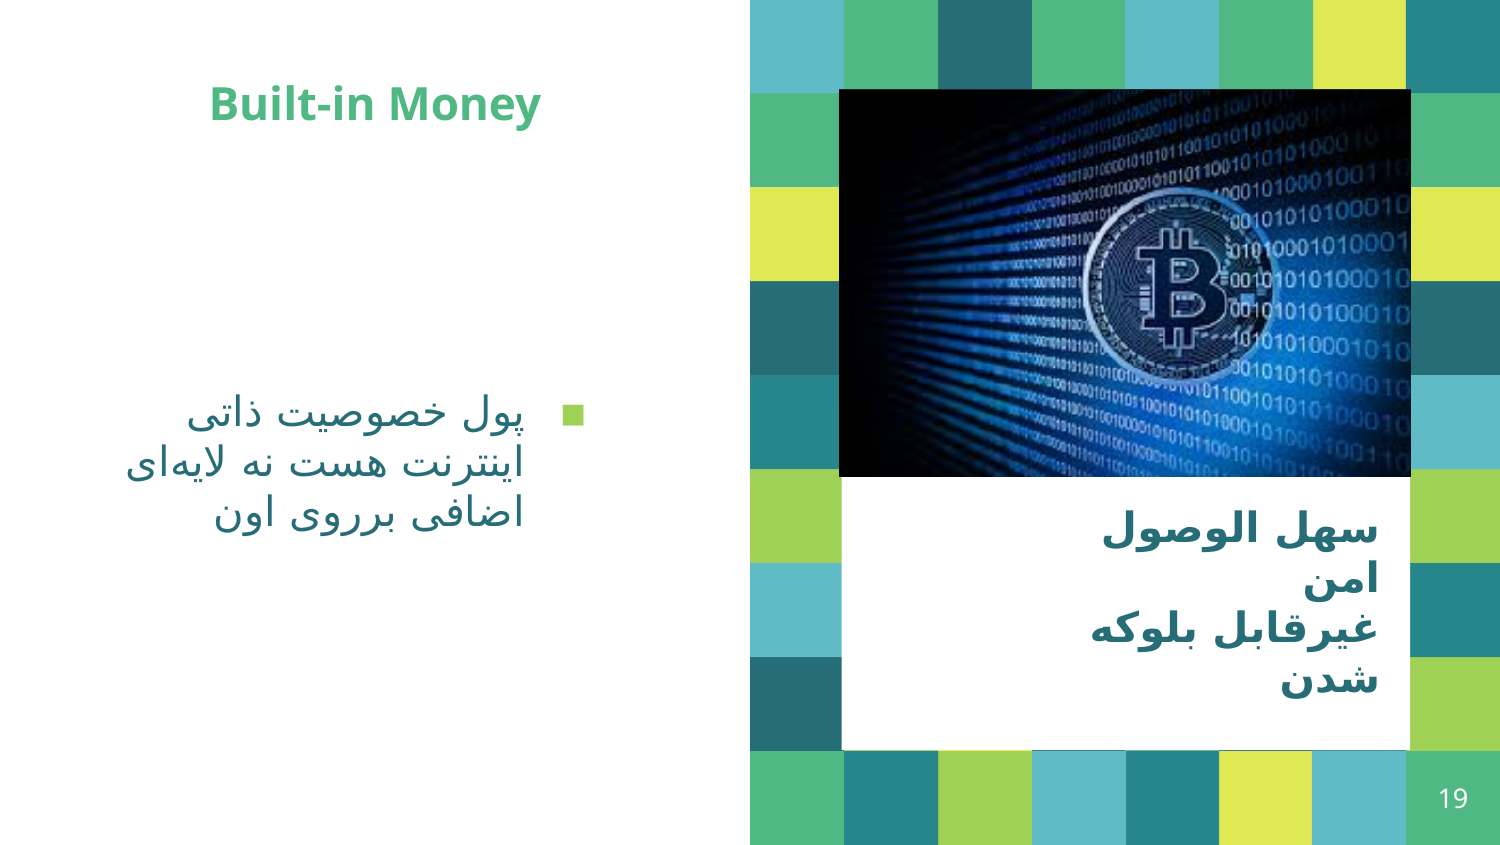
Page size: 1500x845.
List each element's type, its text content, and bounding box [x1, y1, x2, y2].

title سهل الوصول امن غیرقابل بلوکه شدن [975, 525, 1396, 716]
picture [839, 89, 1411, 477]
list پول خصوصیت ذاتی اینترنت هست نه لایه‌ای اضافی برروی اون [73, 370, 616, 704]
text_box [841, 477, 1411, 751]
text_box Built-in Money [0, 63, 751, 151]
text_box 19 [1405, 750, 1500, 845]
